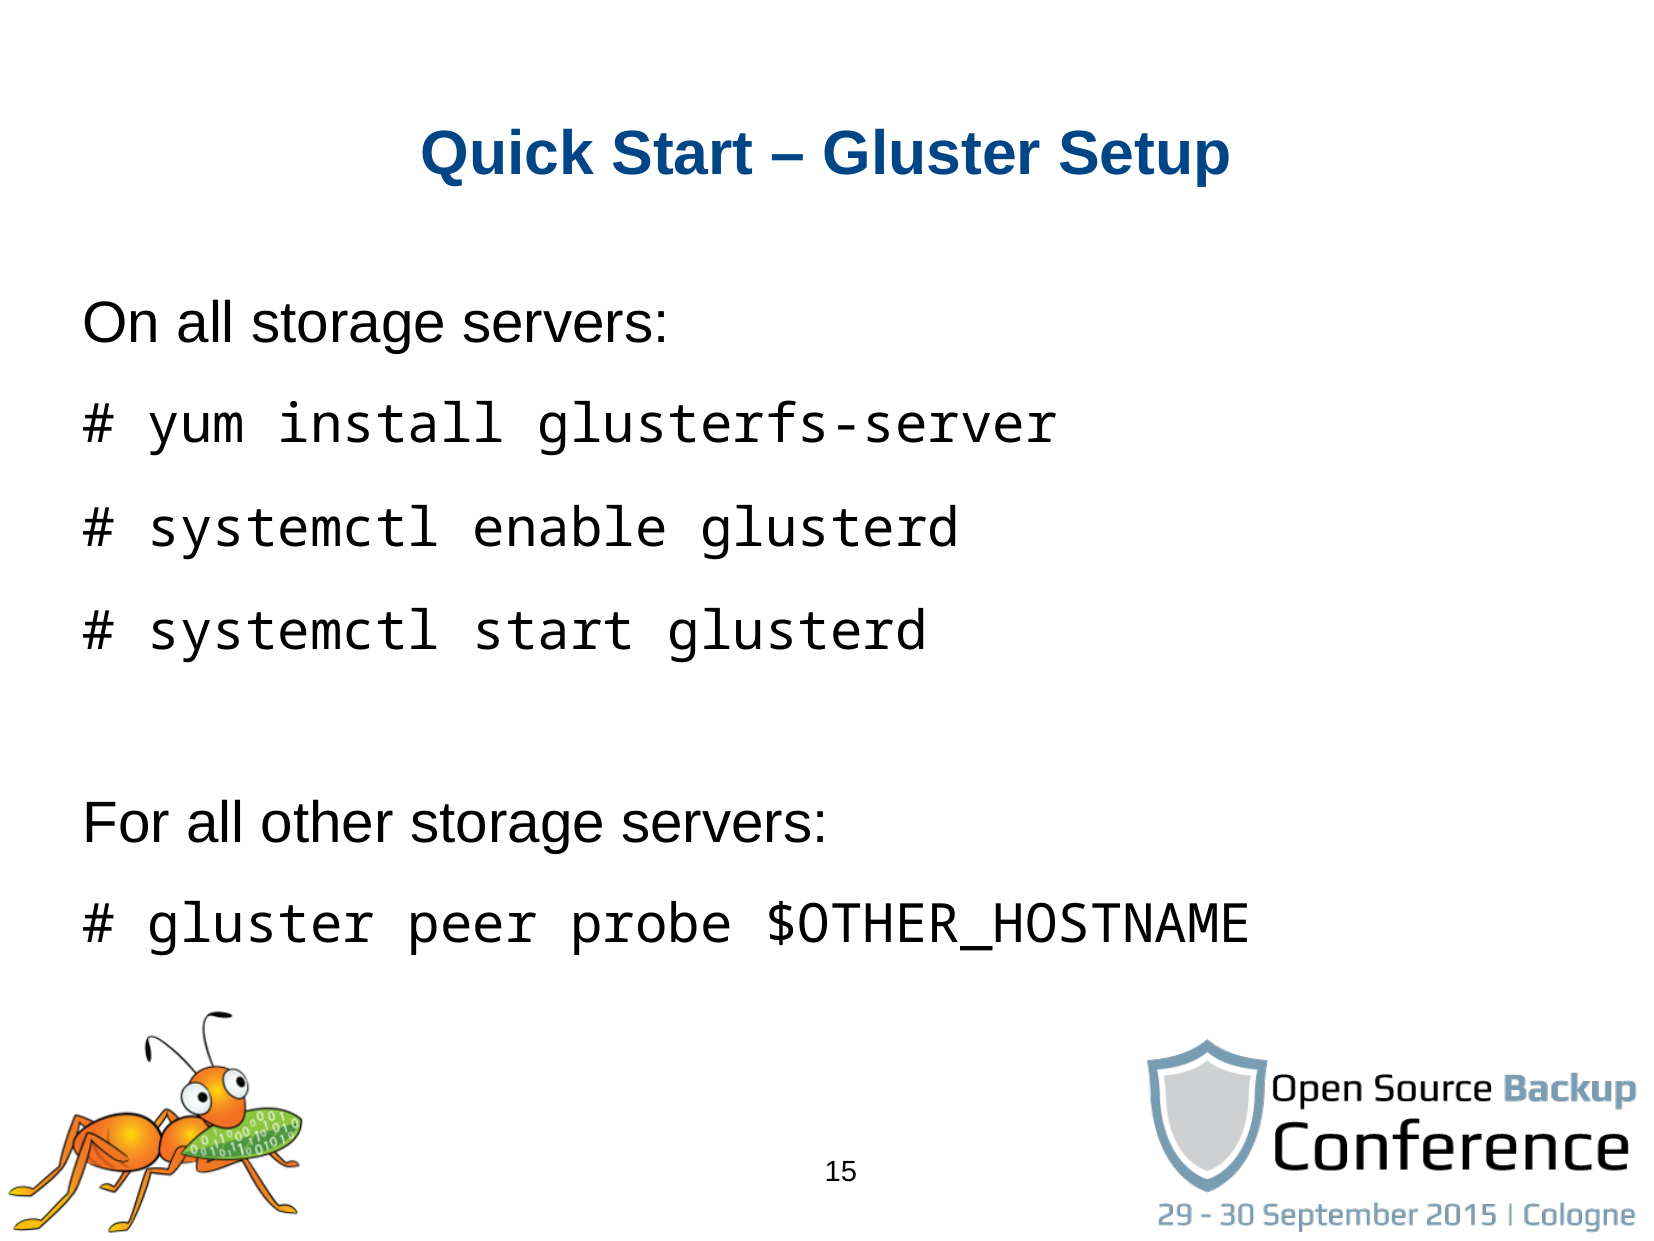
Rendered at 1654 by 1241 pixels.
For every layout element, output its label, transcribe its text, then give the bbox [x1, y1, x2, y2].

list On all storage servers: # yum install glusterfs-server # systemctl enable glusterd # systemctl start glusterd For all other storage servers: # gluster peer probe $OTHER_HOSTNAME [82, 290, 1571, 1010]
picture [1132, 1033, 1654, 1241]
title Quick Start – Gluster Setup [82, 49, 1571, 257]
picture [5, 1009, 306, 1235]
